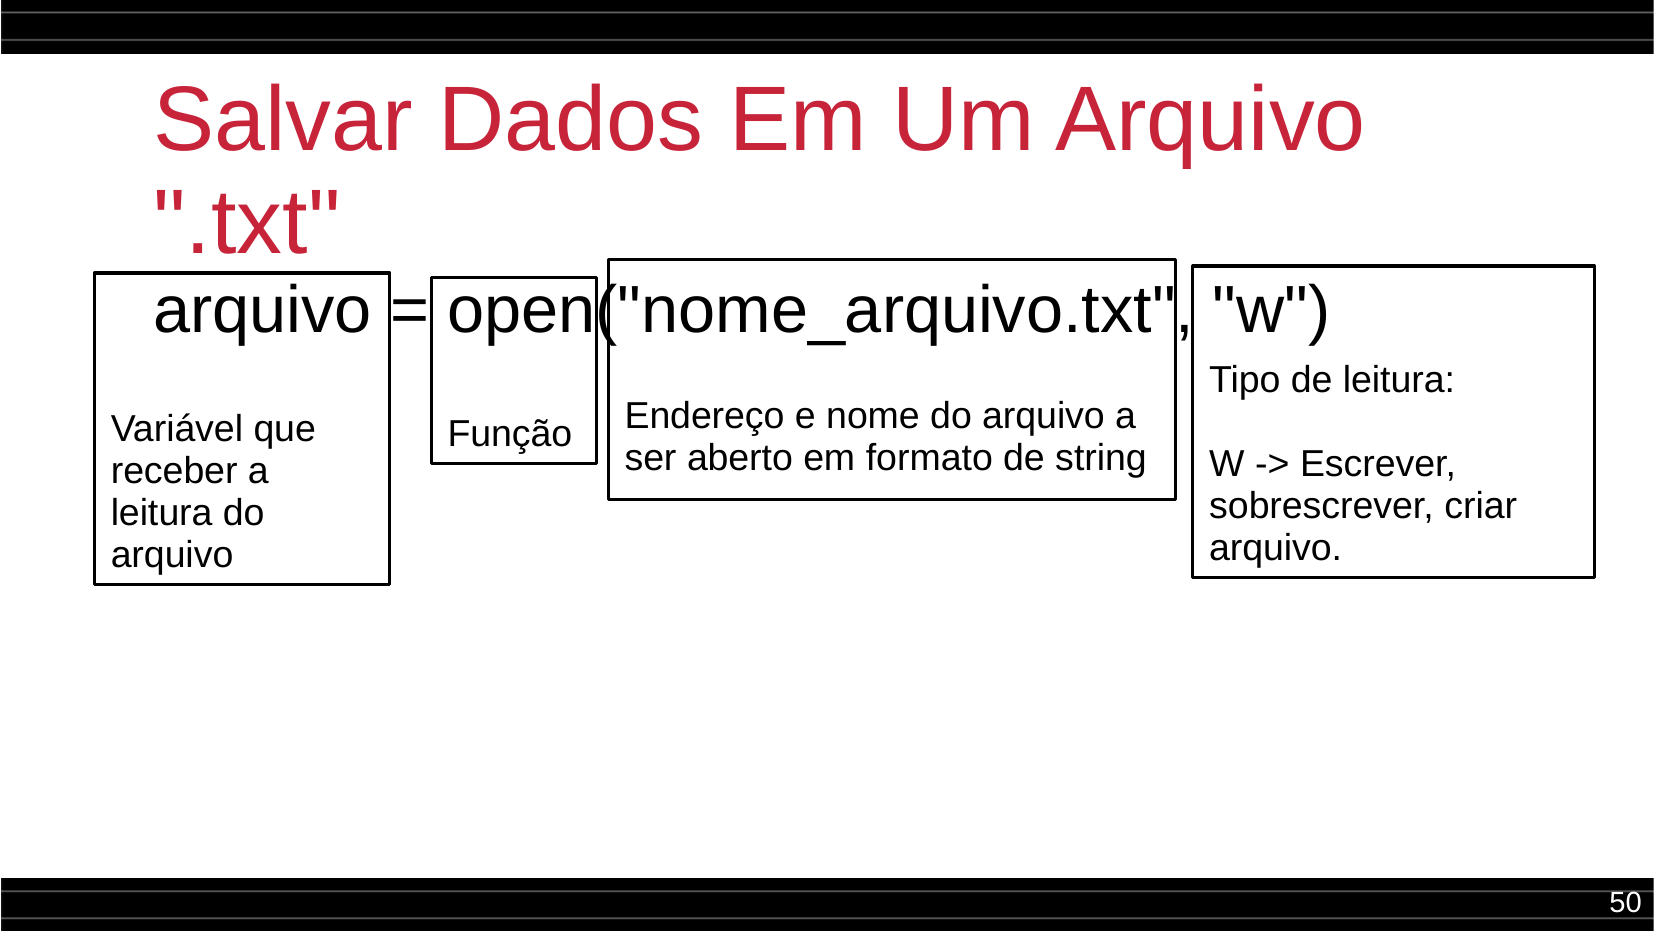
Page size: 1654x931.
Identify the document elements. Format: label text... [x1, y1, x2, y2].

text_box Função [431, 277, 597, 464]
picture [1, 0, 1654, 54]
picture [1, 878, 1654, 931]
text_box Endereço e nome do arquivo a ser aberto em formato de string [608, 259, 1176, 500]
list arquivo = open("nome_arquivo.txt", "w") [82, 271, 1571, 758]
title Salvar Dados Em Um Arquivo ".txt" [82, 67, 1571, 271]
text_box Tipo de leitura: W -> Escrever, sobrescrever, criar arquivo. [1192, 266, 1595, 578]
text_box Variável que receber a leitura do arquivo [94, 272, 390, 585]
